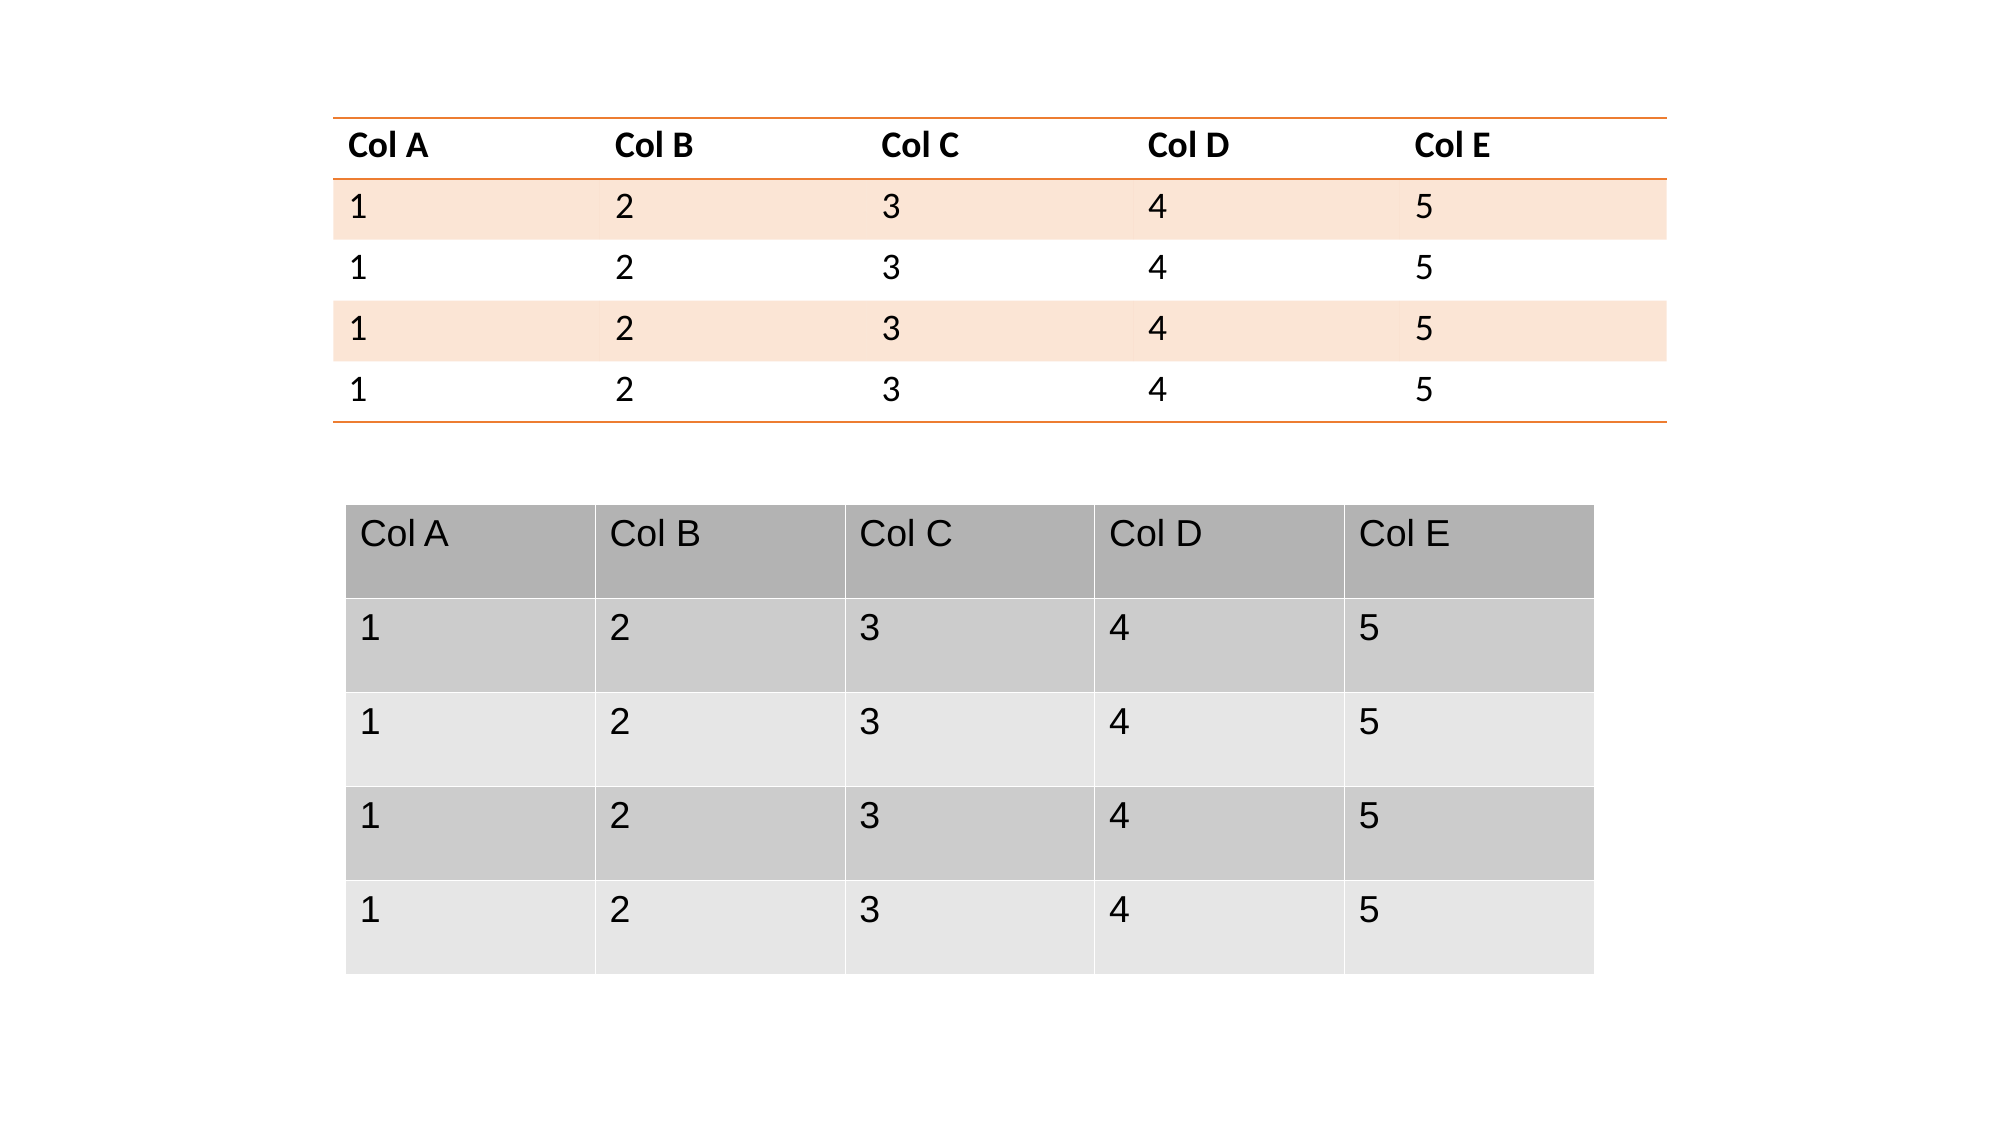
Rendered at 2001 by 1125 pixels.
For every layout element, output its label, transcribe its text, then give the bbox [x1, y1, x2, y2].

table_cell 5 [1345, 693, 1594, 786]
table_cell 5 [1345, 599, 1594, 692]
table_header Col A [346, 505, 595, 598]
table_cell 2 [596, 787, 845, 880]
table_cell 1 [333, 180, 600, 240]
table_cell 3 [846, 881, 1094, 974]
table_header Col D [1095, 505, 1344, 598]
table_cell 1 [333, 361, 600, 421]
table_cell 5 [1345, 787, 1594, 880]
table_cell 3 [846, 693, 1094, 786]
table_cell 1 [346, 599, 595, 692]
table_cell 2 [596, 693, 845, 786]
table_header Col E [1400, 119, 1667, 178]
table_cell 2 [596, 881, 845, 974]
table_cell 1 [333, 301, 600, 361]
table_header Col D [1133, 119, 1400, 178]
table_header Col B [596, 505, 845, 598]
table_cell 1 [346, 787, 595, 880]
table_cell 4 [1095, 881, 1344, 974]
table_cell 3 [867, 240, 1133, 301]
table_cell 5 [1400, 180, 1667, 240]
table_cell 4 [1133, 361, 1400, 421]
table_cell 5 [1400, 301, 1667, 361]
table_cell 3 [867, 361, 1133, 421]
table_cell 1 [346, 881, 595, 974]
table_header Col B [600, 119, 867, 178]
table_cell 5 [1400, 361, 1667, 421]
table_cell 2 [596, 599, 845, 692]
table_cell 3 [846, 787, 1094, 880]
table_cell 5 [1345, 881, 1594, 974]
table_cell 1 [333, 240, 600, 301]
table_header Col C [867, 119, 1133, 178]
table_header Col E [1345, 505, 1594, 598]
table_cell 2 [600, 180, 867, 240]
table_cell 3 [867, 301, 1133, 361]
table_cell 1 [346, 693, 595, 786]
table_cell 2 [600, 240, 867, 301]
table_cell 2 [600, 301, 867, 361]
table_cell 4 [1133, 240, 1400, 301]
table_cell 3 [846, 599, 1094, 692]
table_cell 2 [600, 361, 867, 421]
table_cell 4 [1095, 693, 1344, 786]
table_cell 4 [1133, 180, 1400, 240]
table_header Col A [333, 119, 600, 178]
table_cell 4 [1095, 787, 1344, 880]
table_cell 5 [1400, 240, 1667, 301]
table_cell 4 [1095, 599, 1344, 692]
table_cell 3 [867, 180, 1133, 240]
table_header Col C [846, 505, 1094, 598]
table_cell 4 [1133, 301, 1400, 361]
